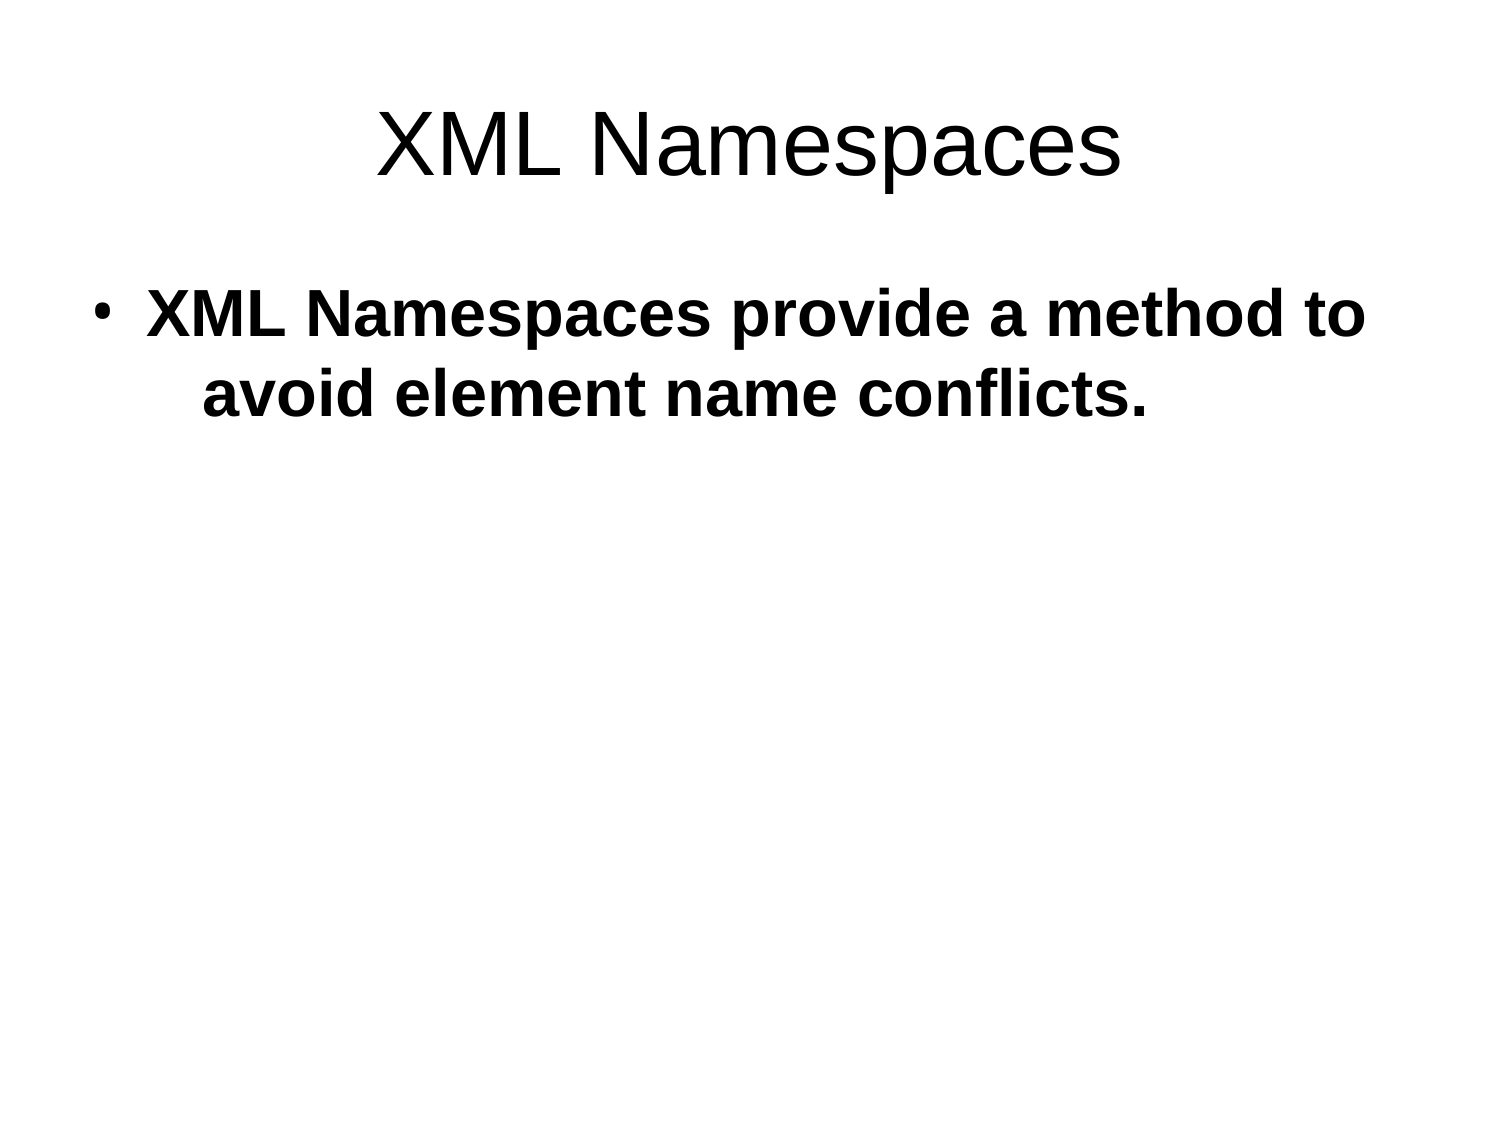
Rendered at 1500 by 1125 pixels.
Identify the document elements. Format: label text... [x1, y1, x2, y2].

list XML Namespaces provide a method to avoid element name conflicts. [75, 262, 1426, 1005]
title XML Namespaces [75, 45, 1426, 233]
